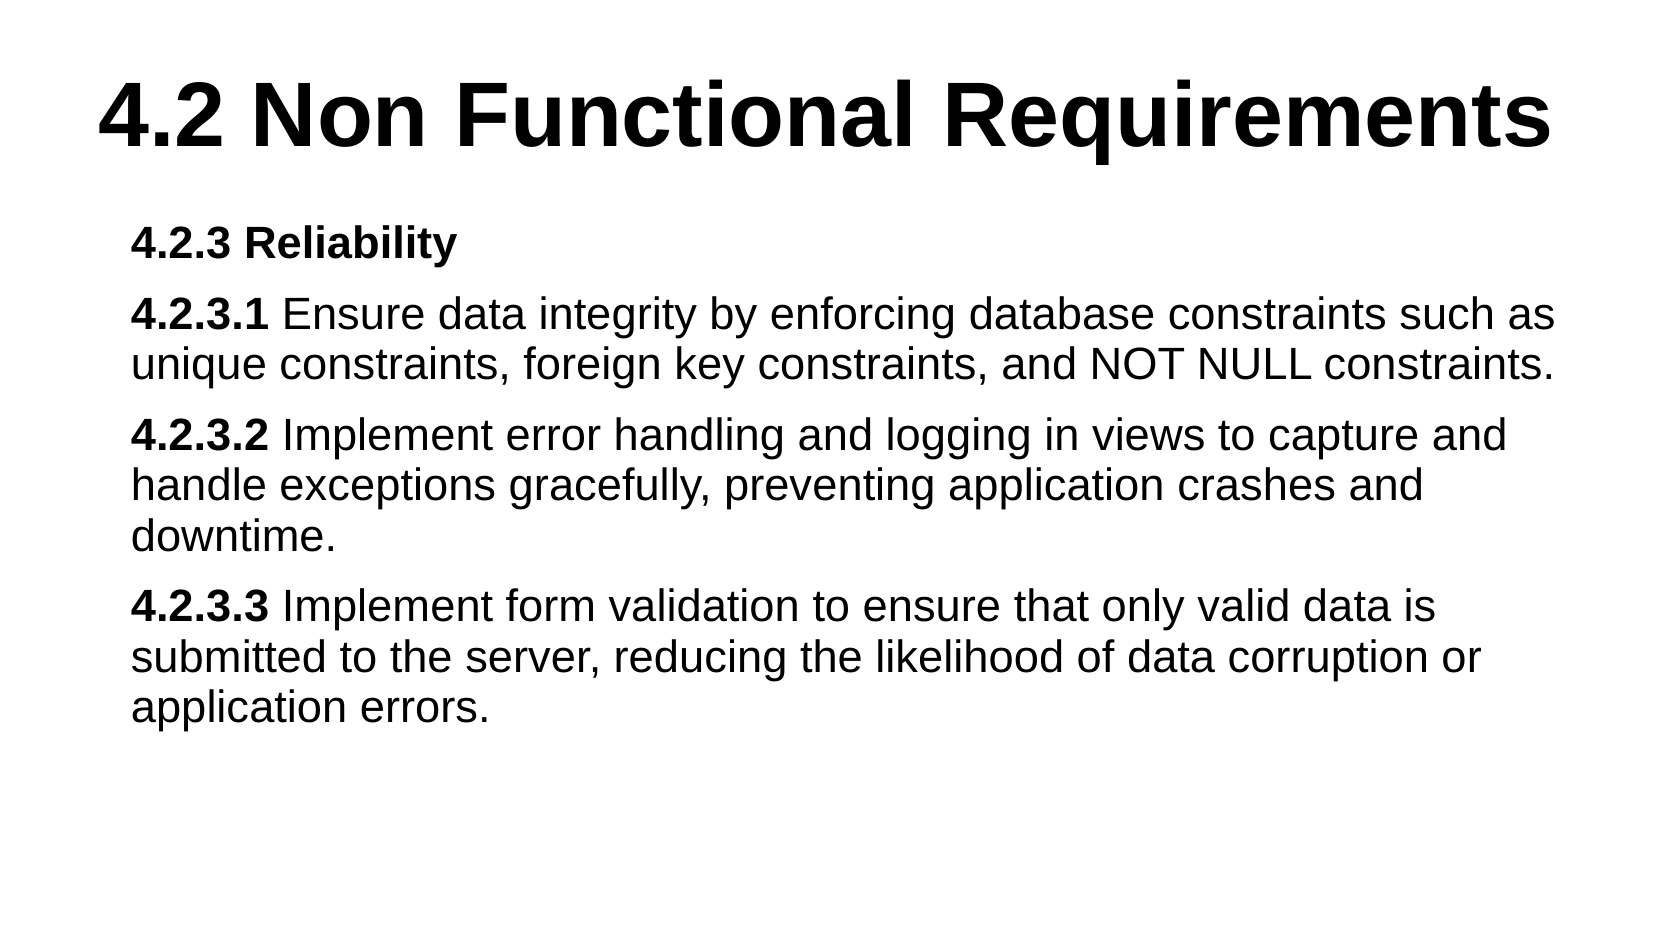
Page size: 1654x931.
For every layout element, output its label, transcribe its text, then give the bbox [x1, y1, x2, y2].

list 4.2.3 Reliability 4.2.3.1 Ensure data integrity by enforcing database constraints such as unique constraints, foreign key constraints, and NOT NULL constraints. 4.2.3.2 Implement error handling and logging in views to capture and handle exceptions gracefully, preventing application crashes and downtime. 4.2.3.3 Implement form validation to ensure that only valid data is submitted to the server, reducing the likelihood of data corruption or application errors. [82, 217, 1571, 758]
title 4.2 Non Functional Requirements [82, 37, 1571, 193]
